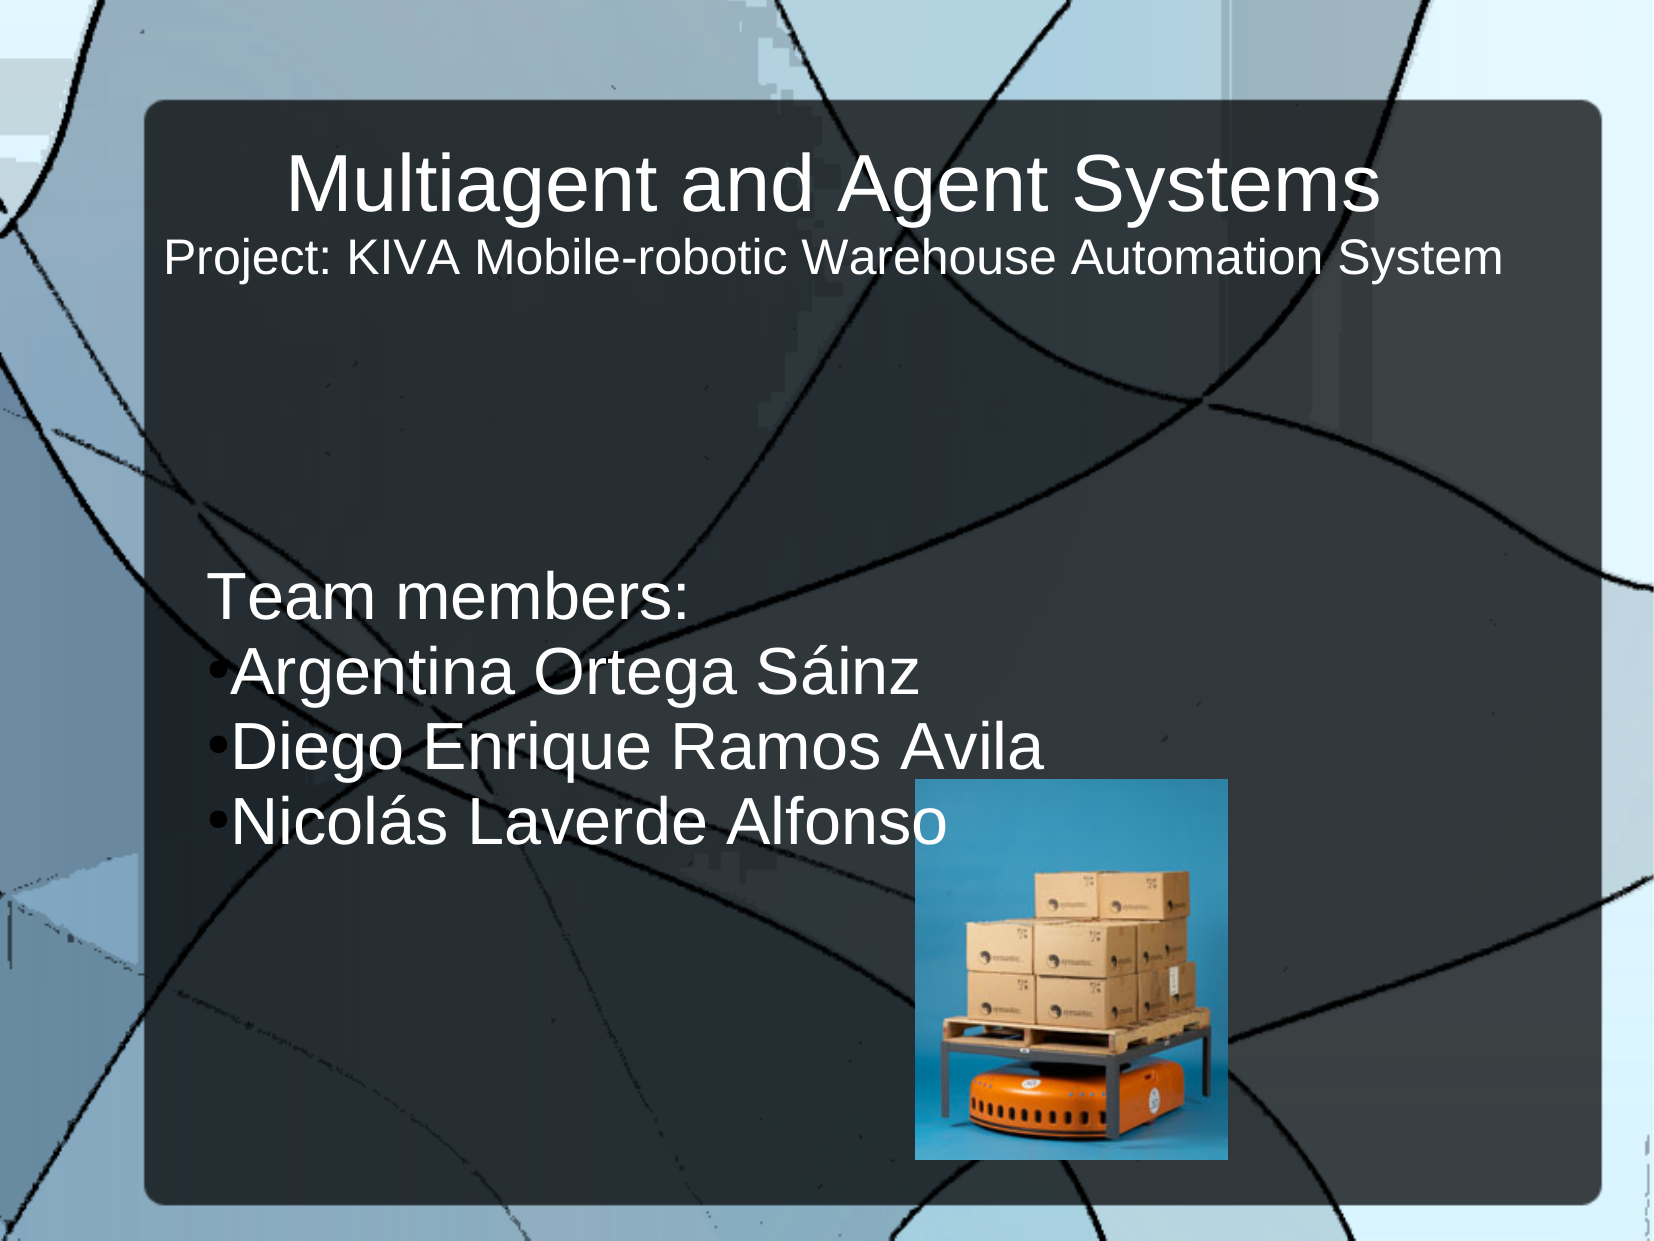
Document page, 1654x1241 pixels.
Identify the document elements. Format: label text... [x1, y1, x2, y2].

picture [0, 0, 1654, 1241]
title Multiagent and Agent Systems Project: KIVA Mobile-robotic Warehouse Automation System [90, 107, 1579, 316]
subtitle Team members: Argentina Ortega Sáinz Diego Enrique Ramos Avila Nicolás Laverde Alfonso [206, 349, 1571, 1069]
